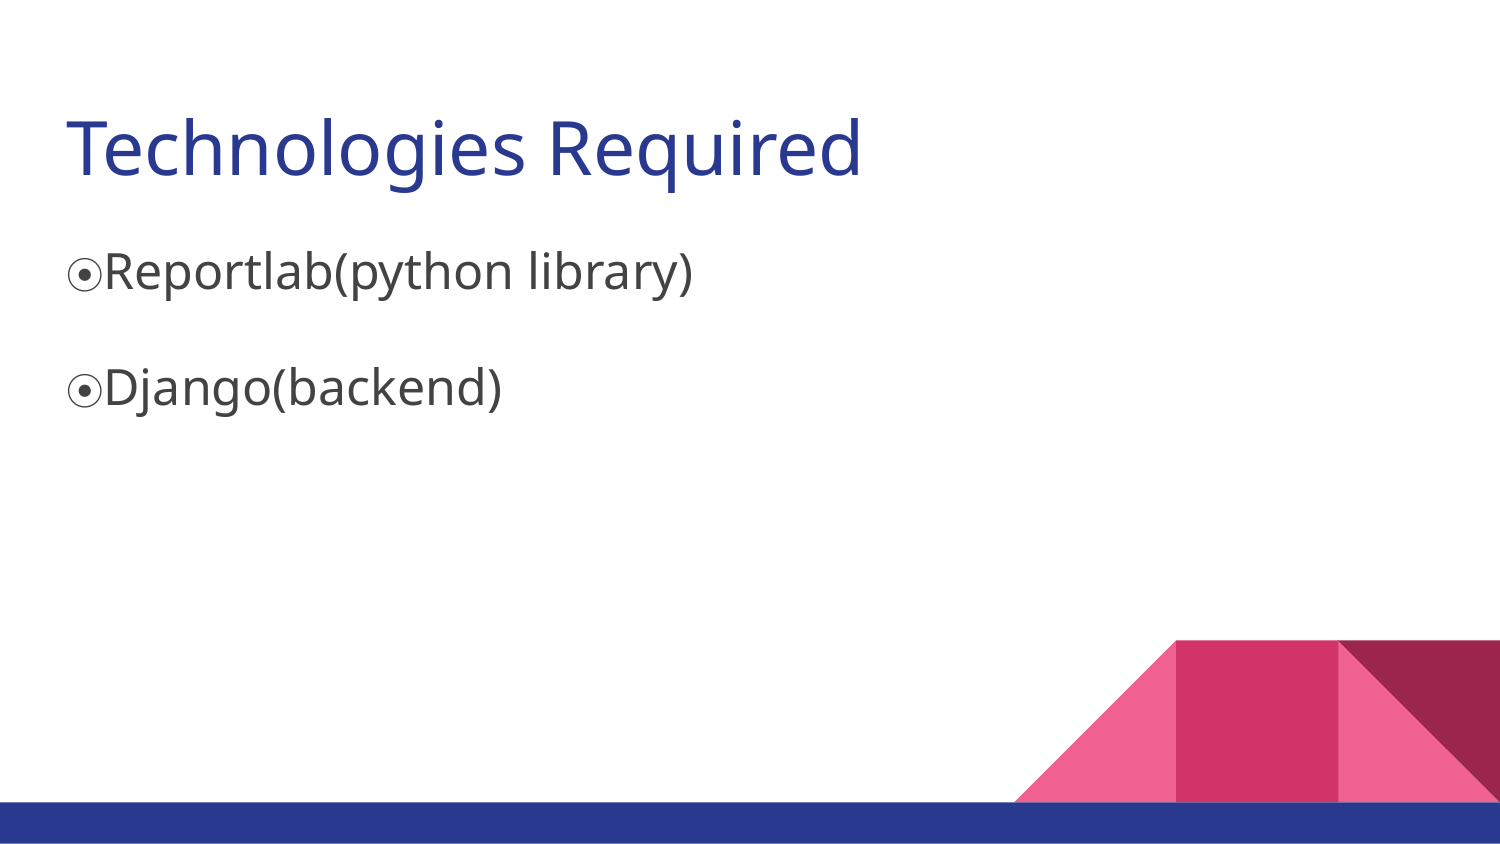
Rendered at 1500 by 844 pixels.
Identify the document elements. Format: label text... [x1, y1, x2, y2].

list ⦿Reportlab(python library) ⦿Django(backend) [51, 201, 1449, 750]
title Technologies Required [51, 67, 1449, 167]
